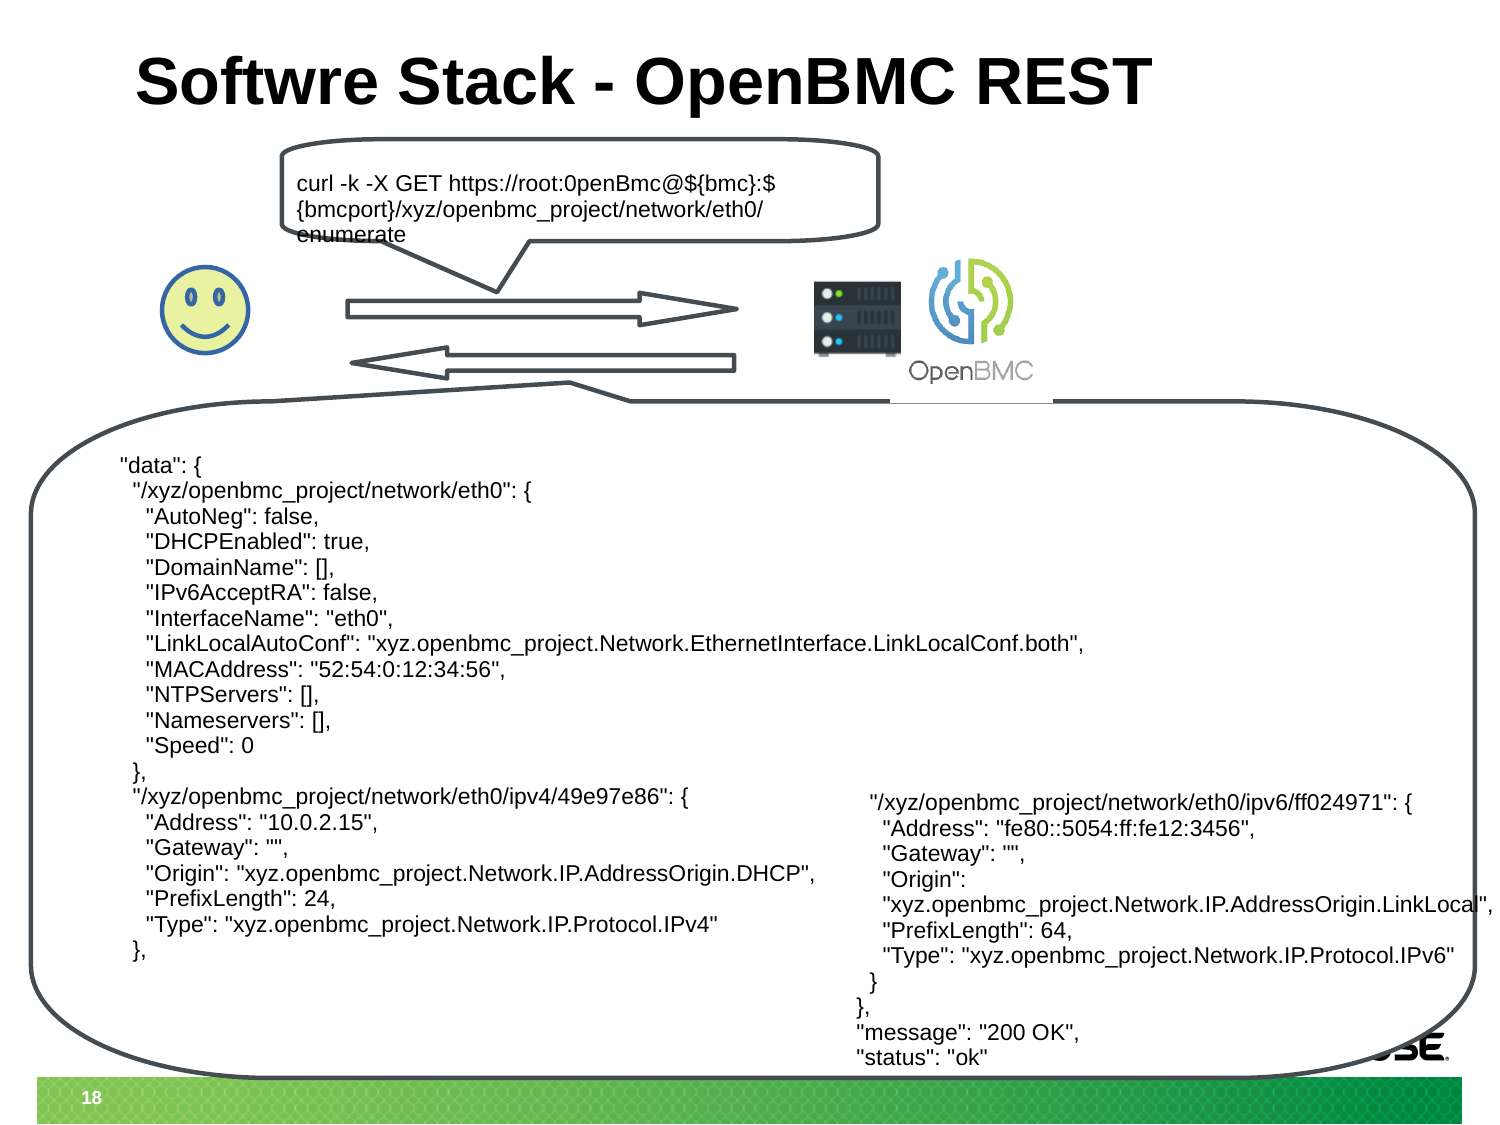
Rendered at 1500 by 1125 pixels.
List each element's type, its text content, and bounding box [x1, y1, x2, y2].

picture [37, 1077, 1462, 1124]
text_box [81, 382, 1475, 782]
text_box [351, 347, 735, 379]
text_box "data": { "/xyz/openbmc_project/network/eth0": { "AutoNeg": false, "DHCPEnabled": true, "DomainName": [], "IPv6AcceptRA": false, "InterfaceName": "eth0", "LinkLocalAutoConf": "xyz.openbmc_project.Network.EthernetInterface.LinkLocalConf.both", "MACAddress": "52:54:0:12:34:56", "NTPServers": [], "Nameservers": [], "Speed": 0 }, "/xyz/openbmc_project/network/eth0/ipv4/49e97e86": { "Address": "10.0.2.15", "Gateway": "", "Origin": "xyz.openbmc_project.Network.IP.AddressOrigin.DHCP", "PrefixLength": 24, "Type": "xyz.openbmc_project.Network.IP.Protocol.IPv4" }, [65, 445, 1149, 996]
text_box curl -k -X GET https://root:0penBmc@${bmc}:${bmcport}/xyz/openbmc_project/network/eth0/enumerate [281, 163, 886, 255]
text_box [412, 255, 521, 293]
text_box [347, 292, 737, 326]
text_box [161, 266, 249, 354]
text_box [30, 456, 802, 1078]
text_box "/xyz/openbmc_project/network/eth0/ipv6/ff024971": { "Address": "fe80::5054:ff:fe12:3456", "Gateway": "", "Origin": "xyz.openbmc_project.Network.IP.AddressOrigin.LinkLocal", "PrefixLength": 64, "Type": "xyz.openbmc_project.Network.IP.Protocol.IPv6" } }, "message": "200 OK", "status": "ok" [802, 782, 1500, 1078]
title Softwre Stack - OpenBMC REST [135, 0, 1372, 162]
picture [814, 237, 1053, 403]
